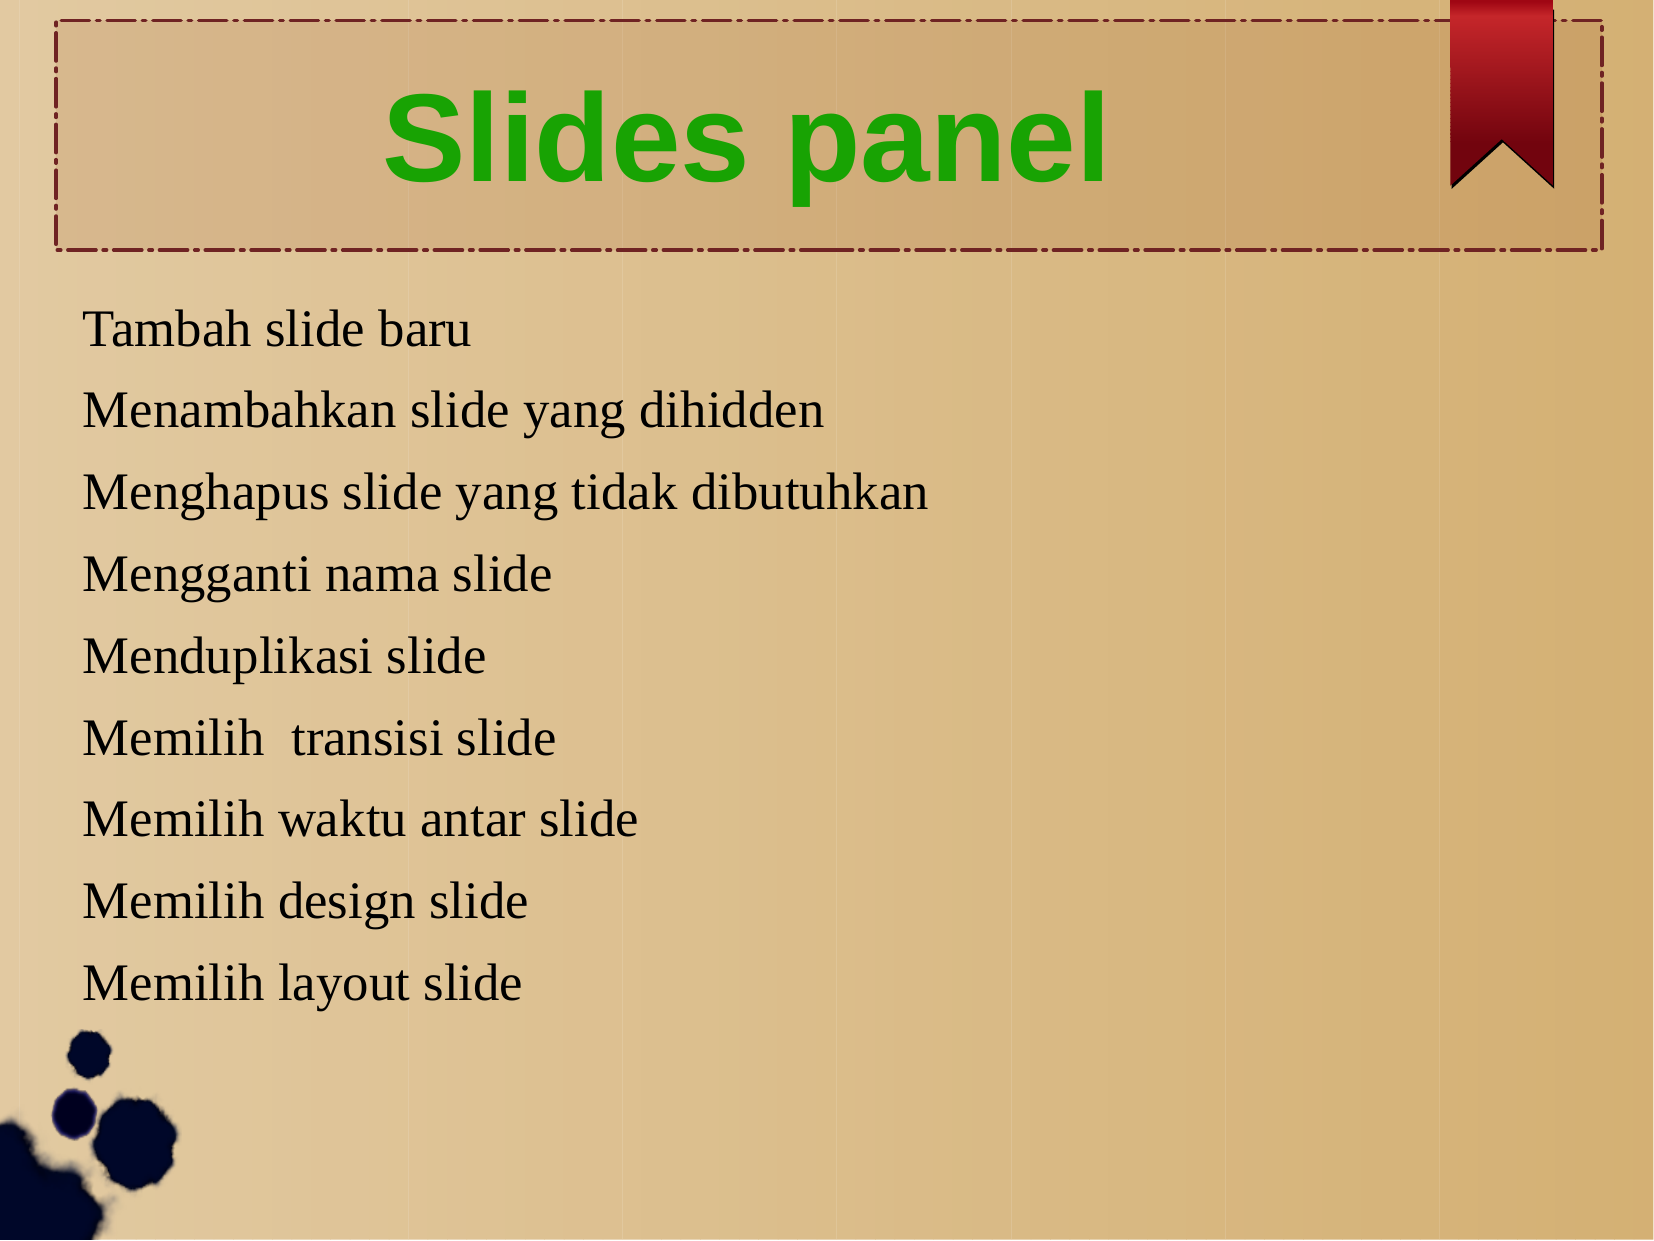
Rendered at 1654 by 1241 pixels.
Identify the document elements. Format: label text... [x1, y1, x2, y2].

title Slides panel [82, 47, 1412, 229]
list Tambah slide baru Menambahkan slide yang dihidden Menghapus slide yang tidak dibutuhkan Mengganti nama slide Menduplikasi slide Memilih transisi slide Memilih waktu antar slide Memilih design slide Memilih layout slide [82, 299, 1571, 1019]
